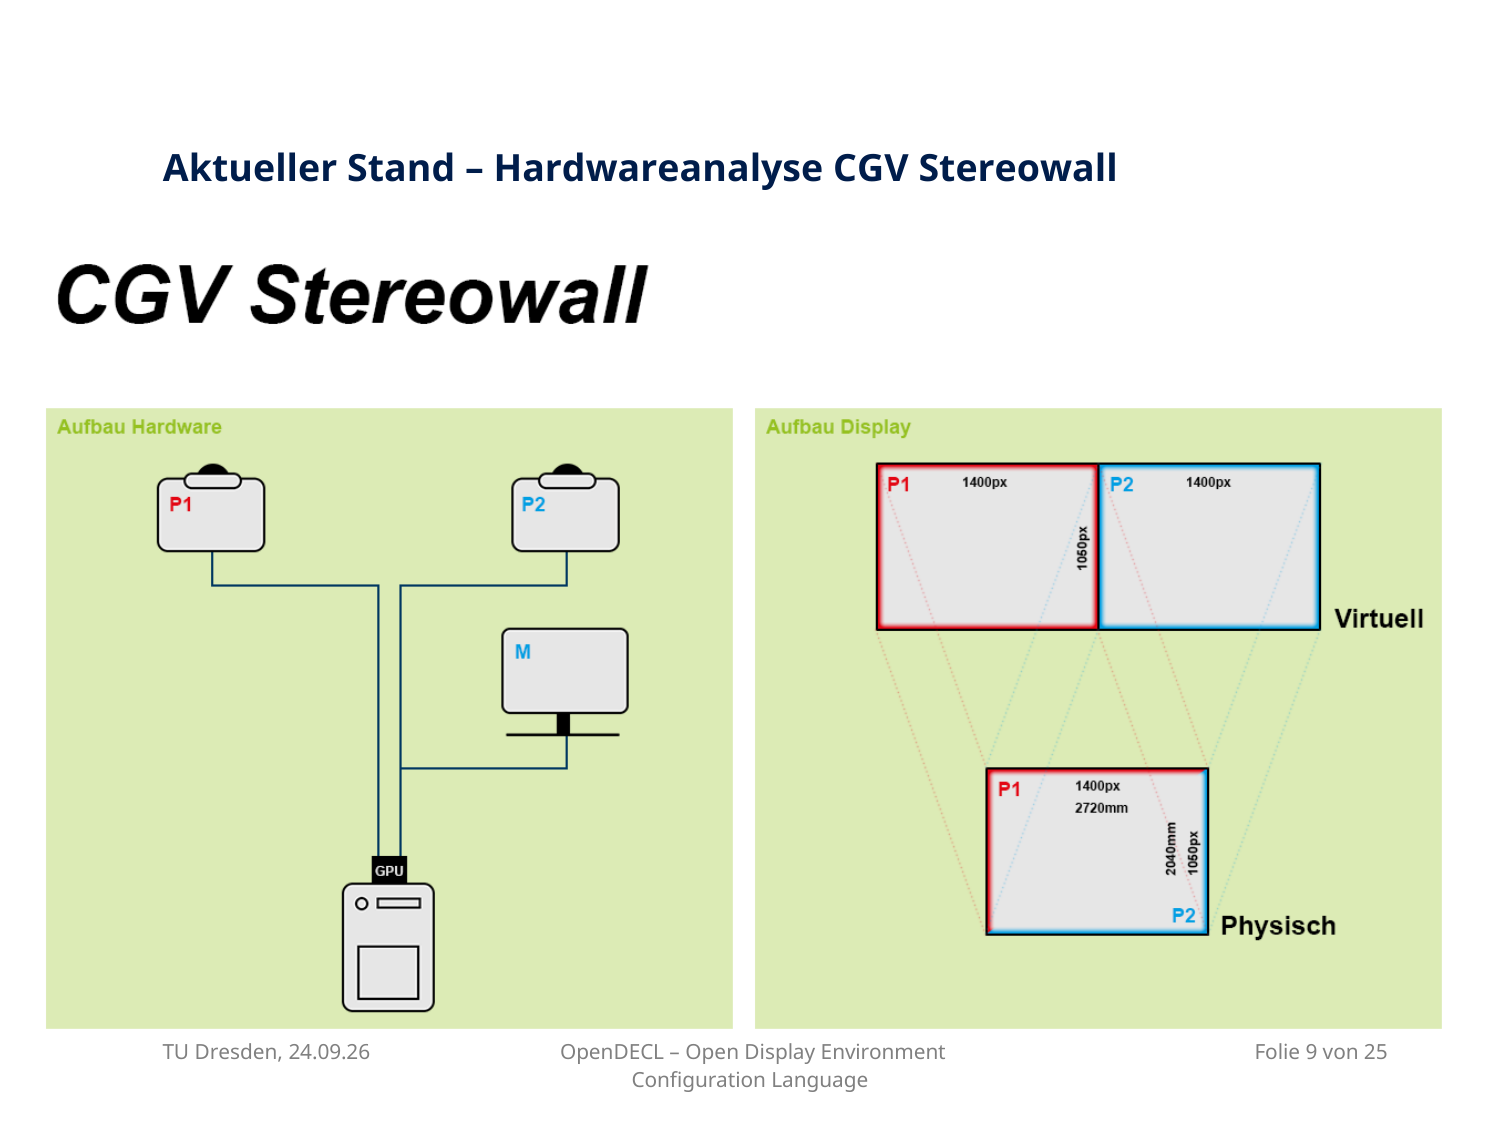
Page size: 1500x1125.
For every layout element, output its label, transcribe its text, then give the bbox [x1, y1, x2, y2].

picture [35, 242, 1453, 1040]
list Aktueller Stand – Hardwareanalyse CGV Stereowall [162, 133, 1418, 242]
